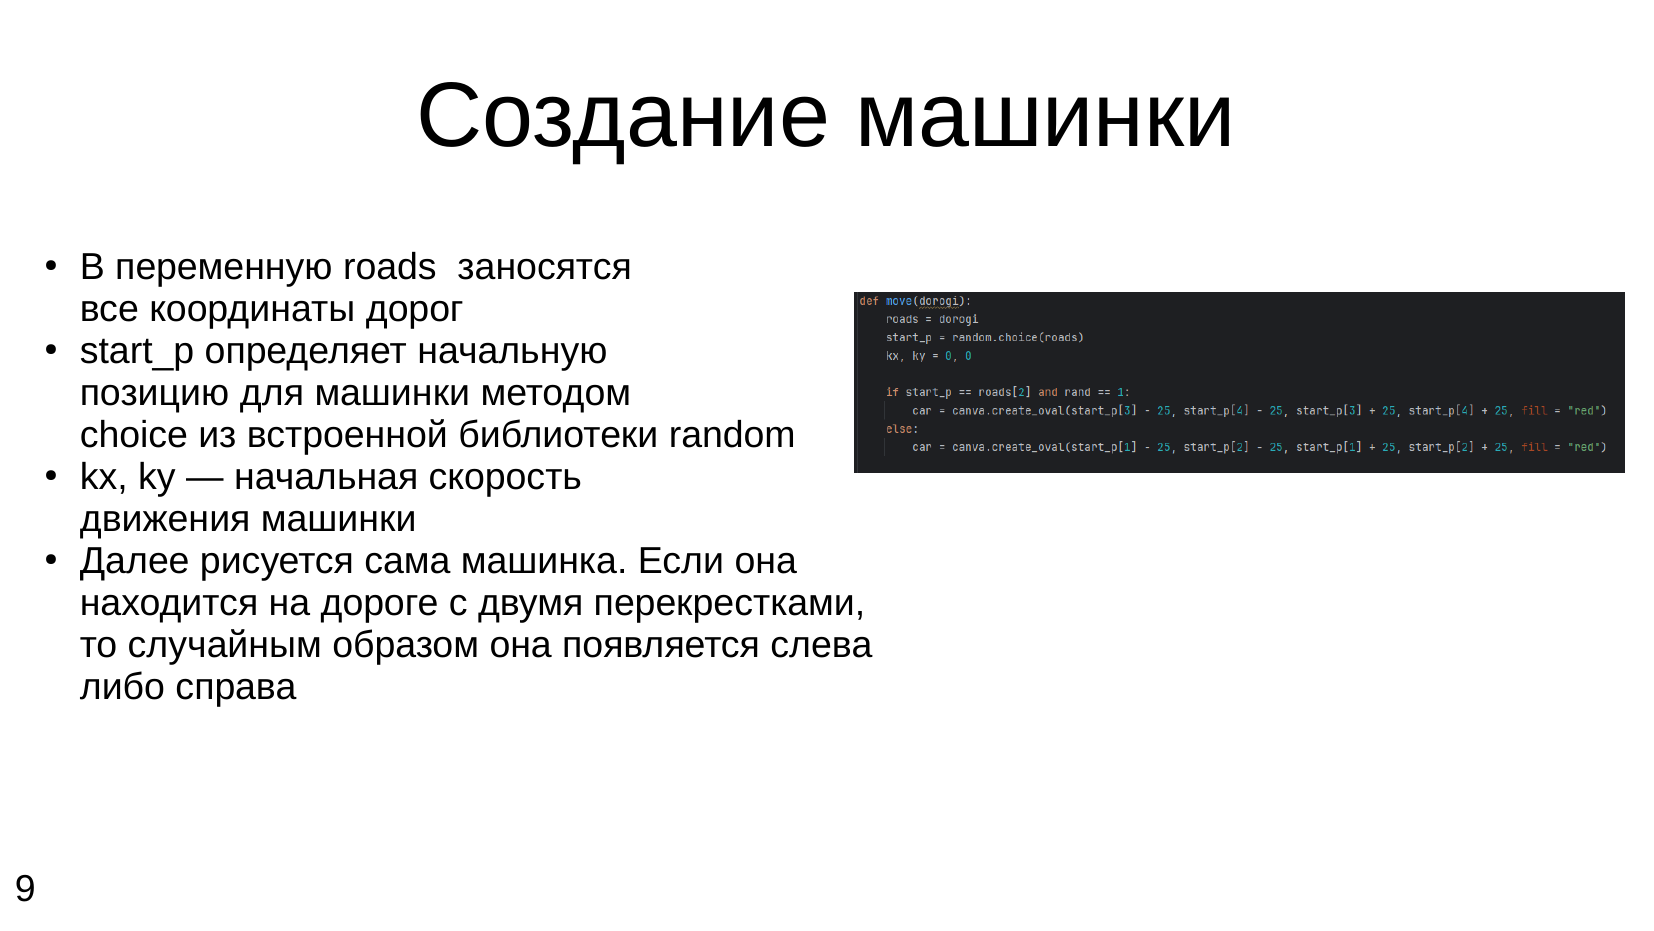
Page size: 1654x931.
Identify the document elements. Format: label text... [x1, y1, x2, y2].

text_box <номер> [0, 860, 562, 931]
title Создание машинки [82, 37, 1571, 193]
picture [892, 292, 1625, 473]
text_box В переменную roads заносятся все координаты дорог start_p определяет начальную позицию для машинки методом choice из встроенной библиотеки random kx, ky — начальная скорость движения машинки Далее рисуется сама машинка. Если она находится на дороге с двумя перекрестками, то случайным образом она появляется слева либо справа [29, 238, 892, 716]
